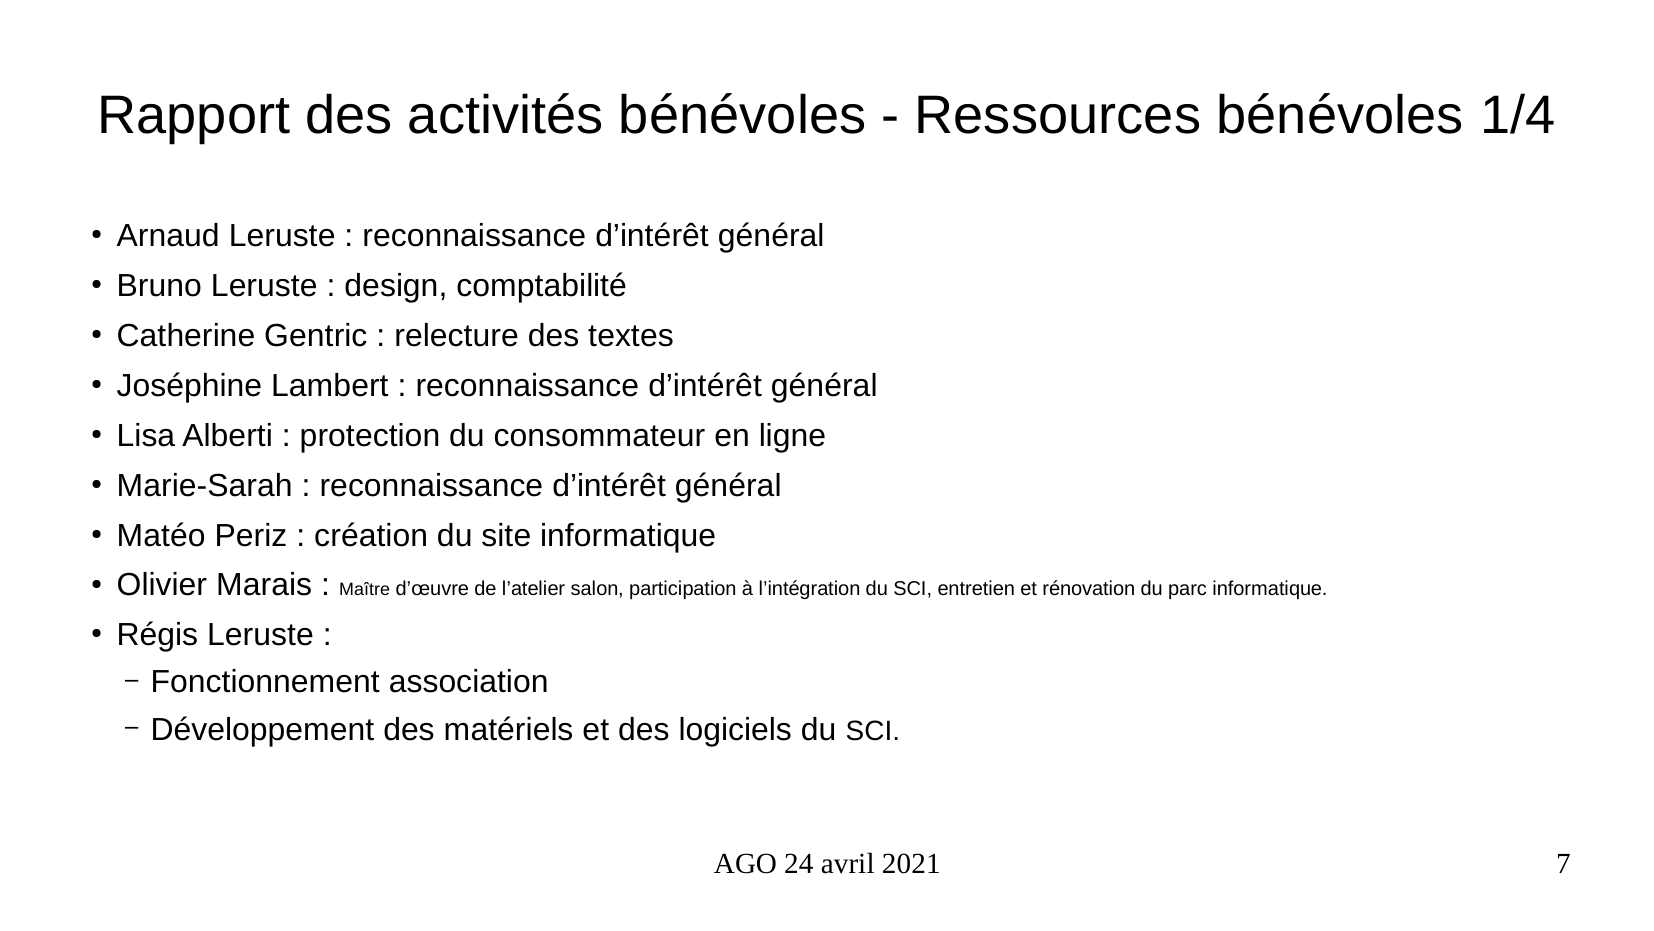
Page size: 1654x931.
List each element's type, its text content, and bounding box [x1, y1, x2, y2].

title Rapport des activités bénévoles - Ressources bénévoles 1/4 [82, 37, 1571, 193]
list Arnaud Leruste : reconnaissance d’intérêt général Bruno Leruste : design, comptabilité Catherine Gentric : relecture des textes Joséphine Lambert : reconnaissance d’intérêt général Lisa Alberti : protection du consommateur en ligne Marie-Sarah : reconnaissance d’intérêt général Matéo Periz : création du site informatique Olivier Marais : Maître d’œuvre de l’atelier salon, participation à l’intégration du SCI, entretien et rénovation du parc informatique. Régis Leruste : Fonctionnement association Développement des matériels et des logiciels du SCI. [82, 217, 1571, 758]
